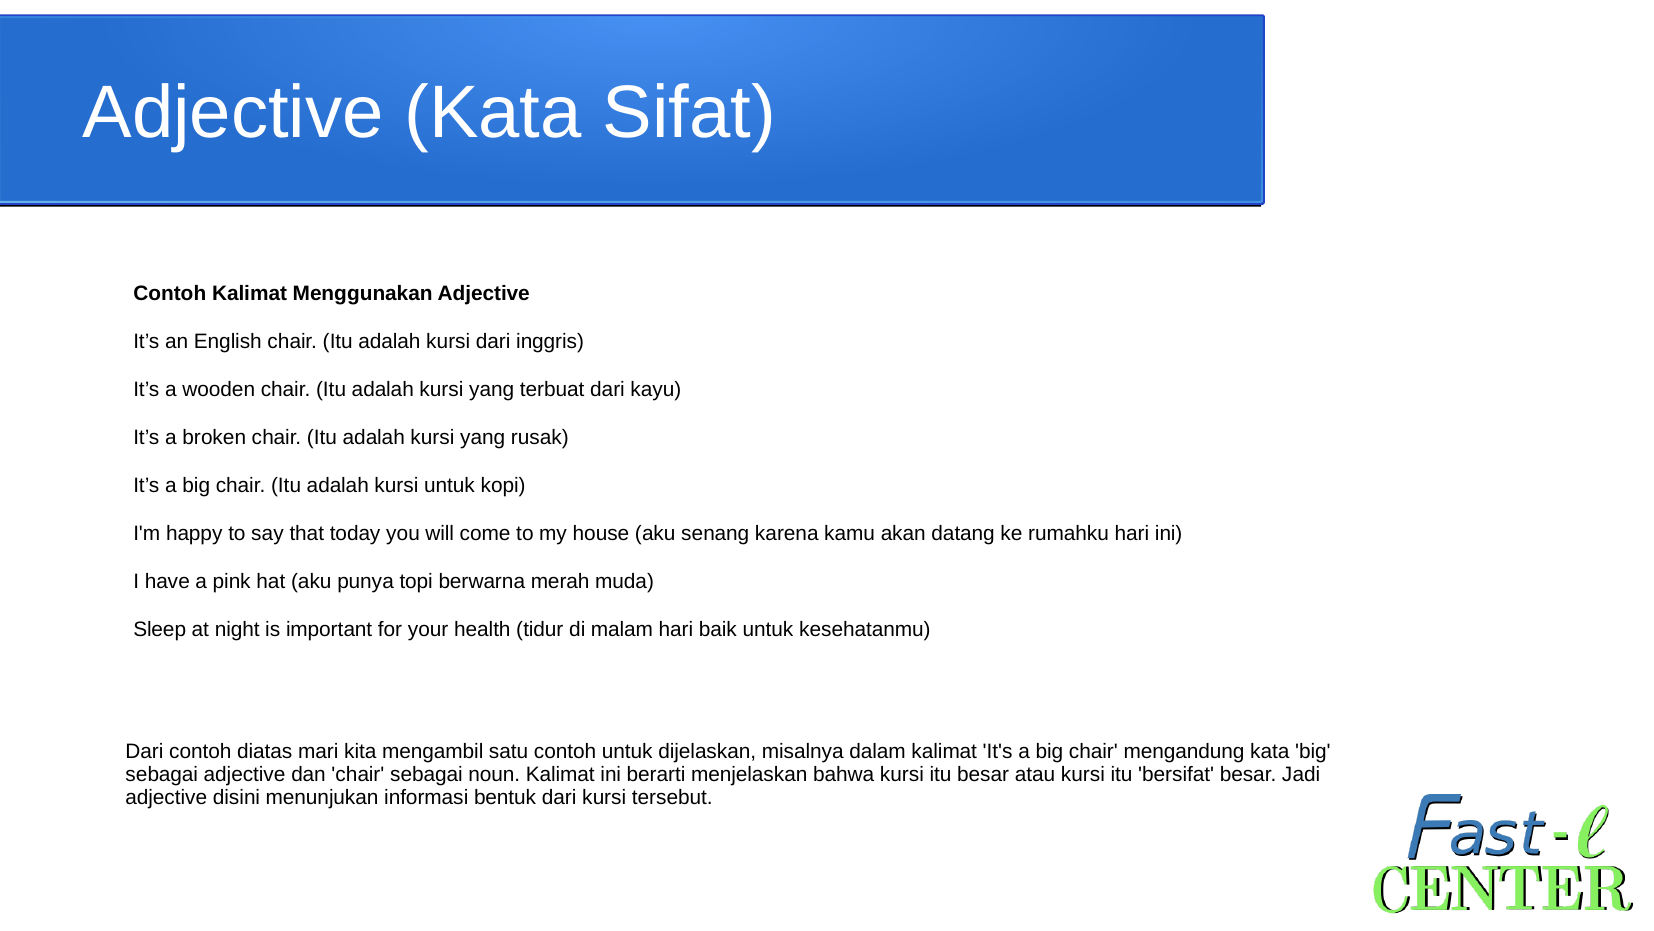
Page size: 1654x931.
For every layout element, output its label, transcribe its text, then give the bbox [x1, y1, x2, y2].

text_box Dari contoh diatas mari kita mengambil satu contoh untuk dijelaskan, misalnya dalam kalimat 'It's a big chair' mengandung kata 'big' sebagai adjective dan 'chair' sebagai noun. Kalimat ini berarti menjelaskan bahwa kursi itu besar atau kursi itu 'bersifat' besar. Jadi adjective disini menunjukan informasi bentuk dari kursi tersebut. [110, 732, 1351, 864]
picture [1373, 794, 1634, 916]
title Adjective (Kata Sifat) [82, 35, 1235, 189]
text_box Contoh Kalimat Menggunakan Adjective It’s an English chair. (Itu adalah kursi dari inggris) It’s a wooden chair. (Itu adalah kursi yang terbuat dari kayu) It’s a broken chair. (Itu adalah kursi yang rusak) It’s a big chair. (Itu adalah kursi untuk kopi) I'm happy to say that today you will come to my house (aku senang karena kamu akan datang ke rumahku hari ini) I have a pink hat (aku punya topi berwarna merah muda) Sleep at night is important for your health (tidur di malam hari baik untuk kesehatanmu) [118, 273, 1198, 697]
